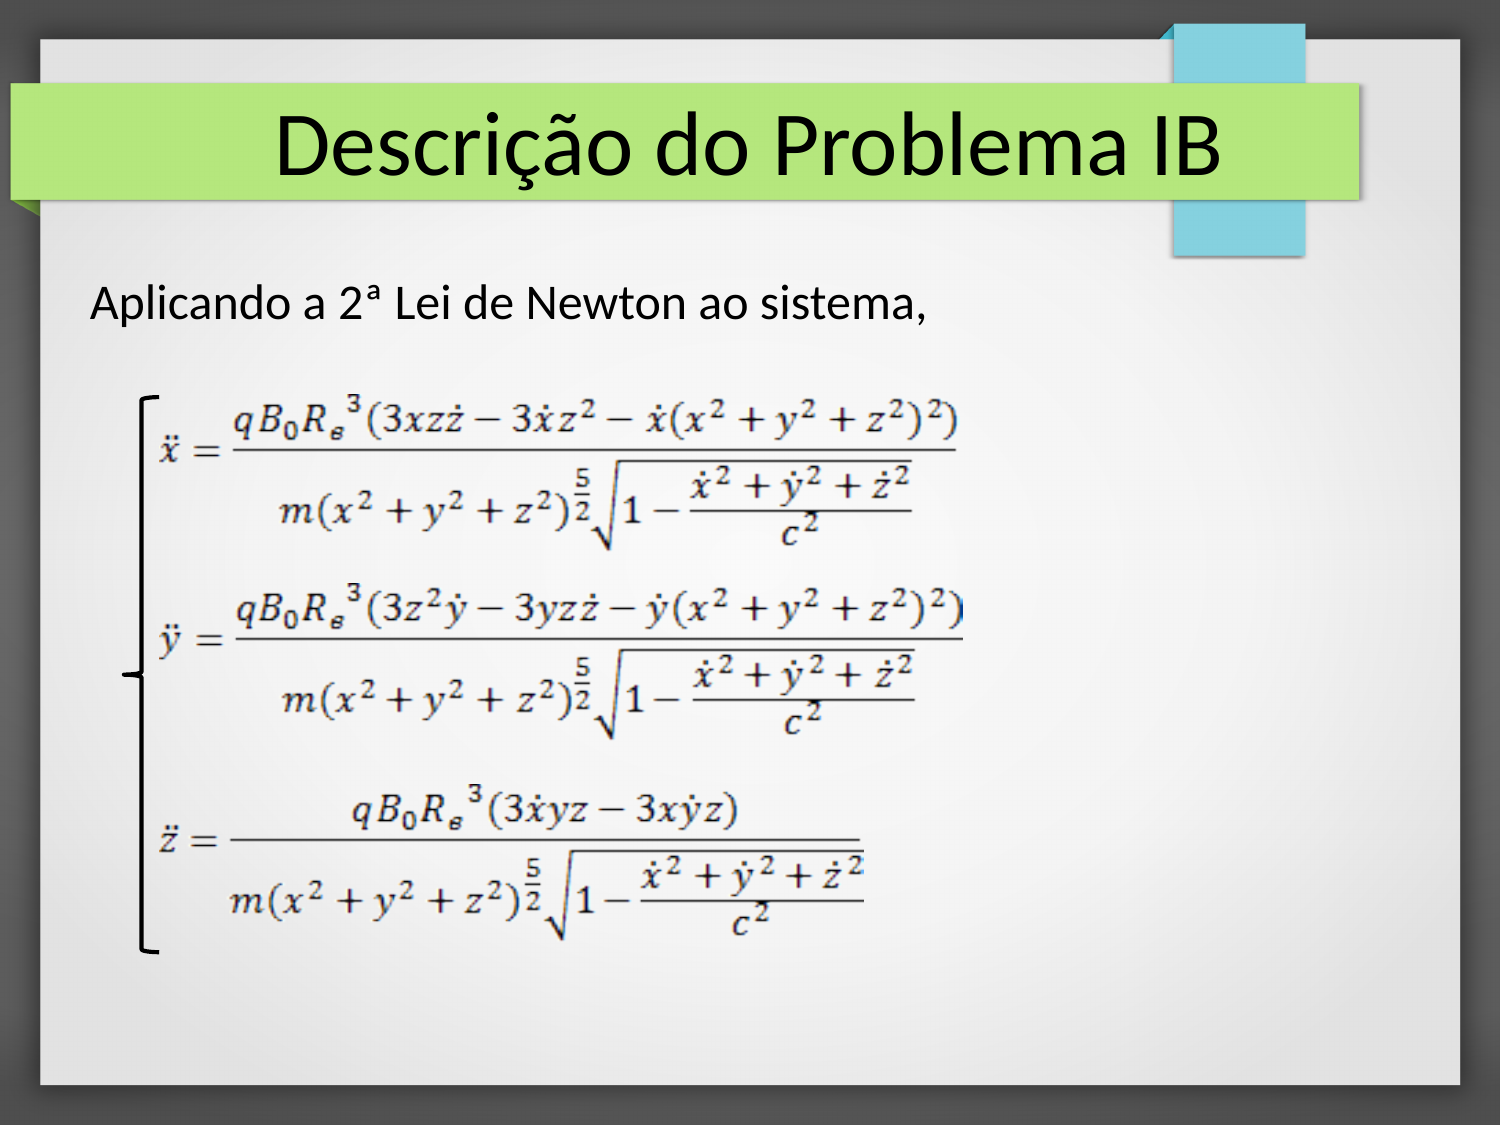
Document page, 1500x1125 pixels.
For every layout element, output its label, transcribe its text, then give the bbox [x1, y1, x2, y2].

text_box Descrição do Problema IB [74, 45, 1425, 233]
text_box Aplicando a 2ª Lei de Newton ao sistema, [74, 262, 1425, 1005]
picture [0, 0, 1500, 1125]
